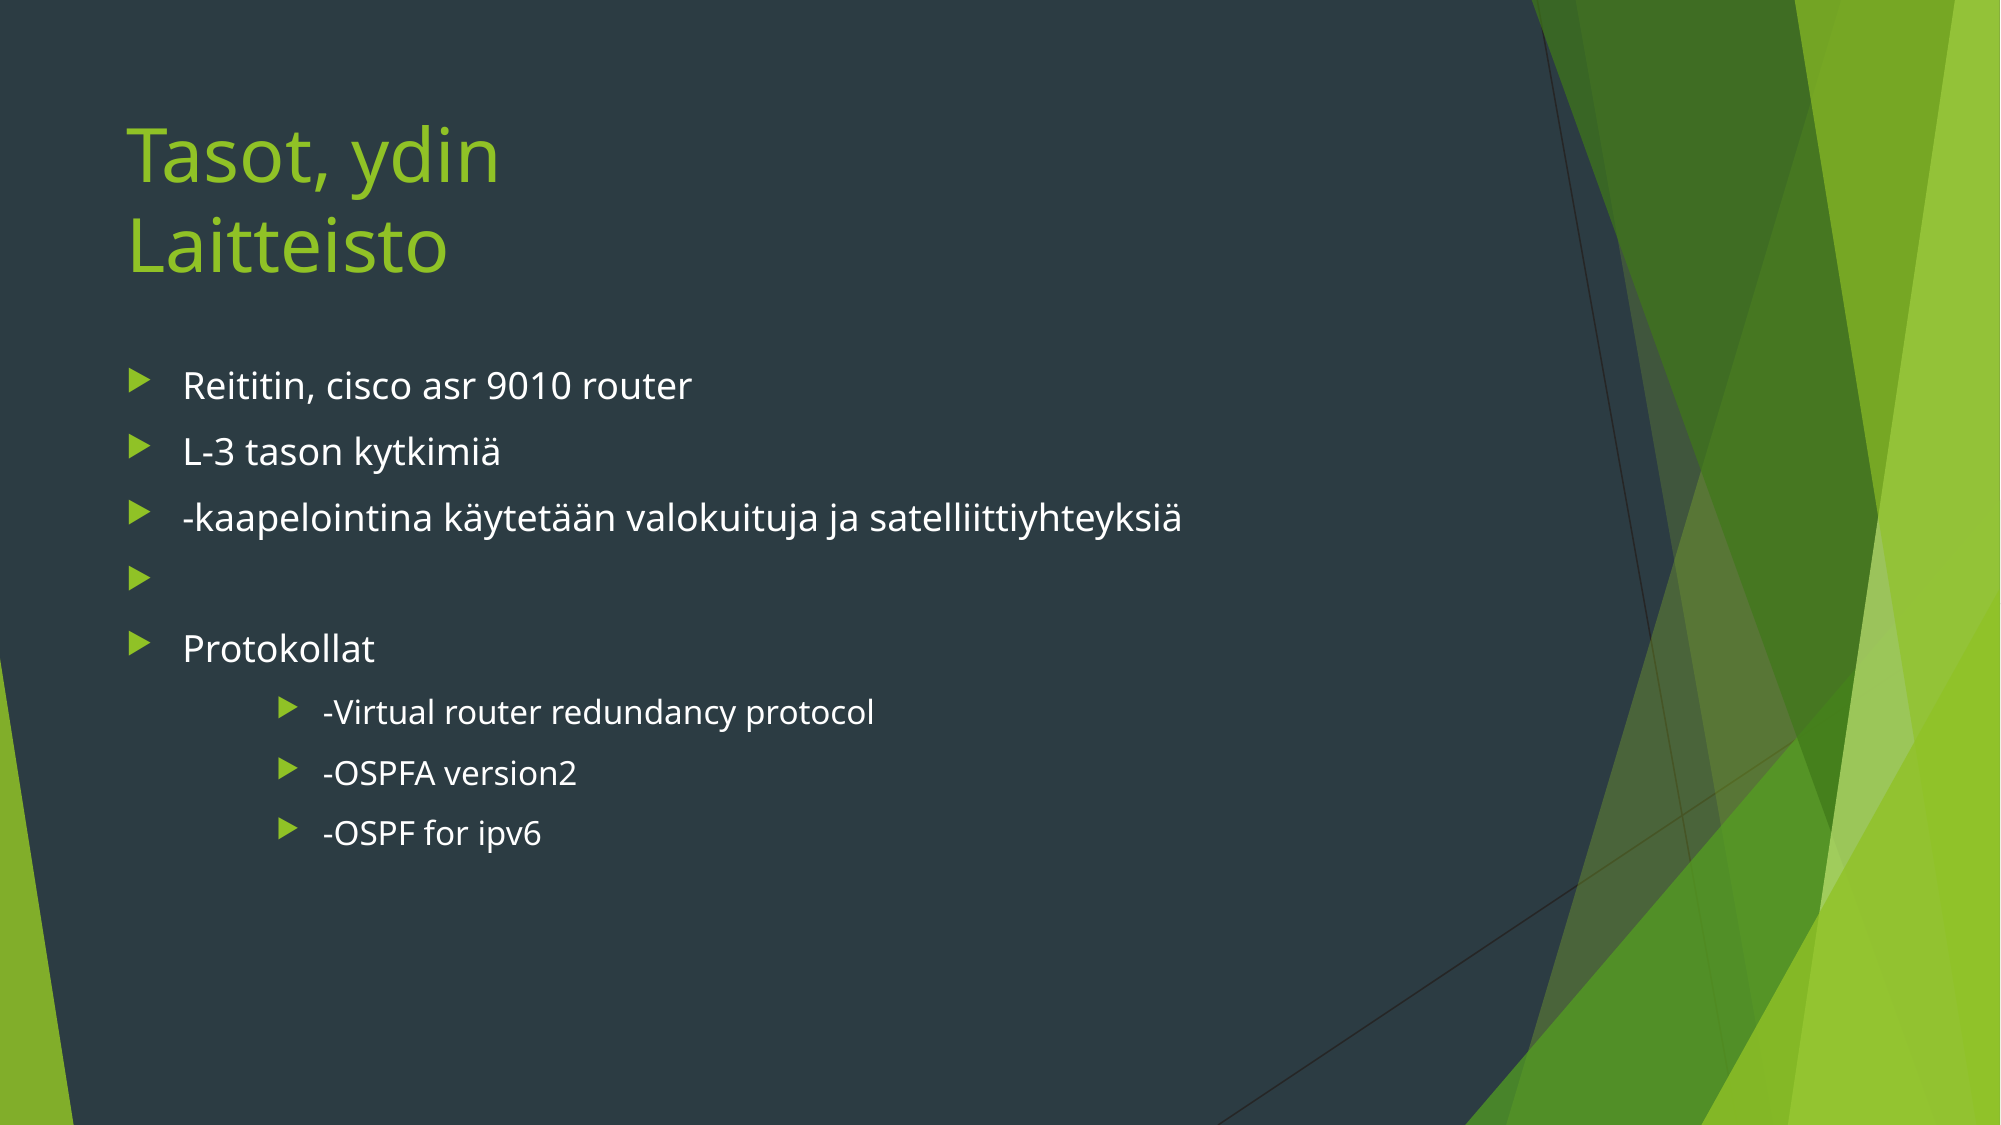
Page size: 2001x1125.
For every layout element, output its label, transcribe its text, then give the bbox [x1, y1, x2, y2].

list Reititin, cisco asr 9010 router L-3 tason kytkimiä -kaapelointina käytetään valokuituja ja satelliittiyhteyksiä Protokollat -Virtual router redundancy protocol -OSPFA version2 -OSPF for ipv6 [111, 354, 1522, 992]
title Tasot, ydin Laitteisto [111, 99, 1522, 317]
